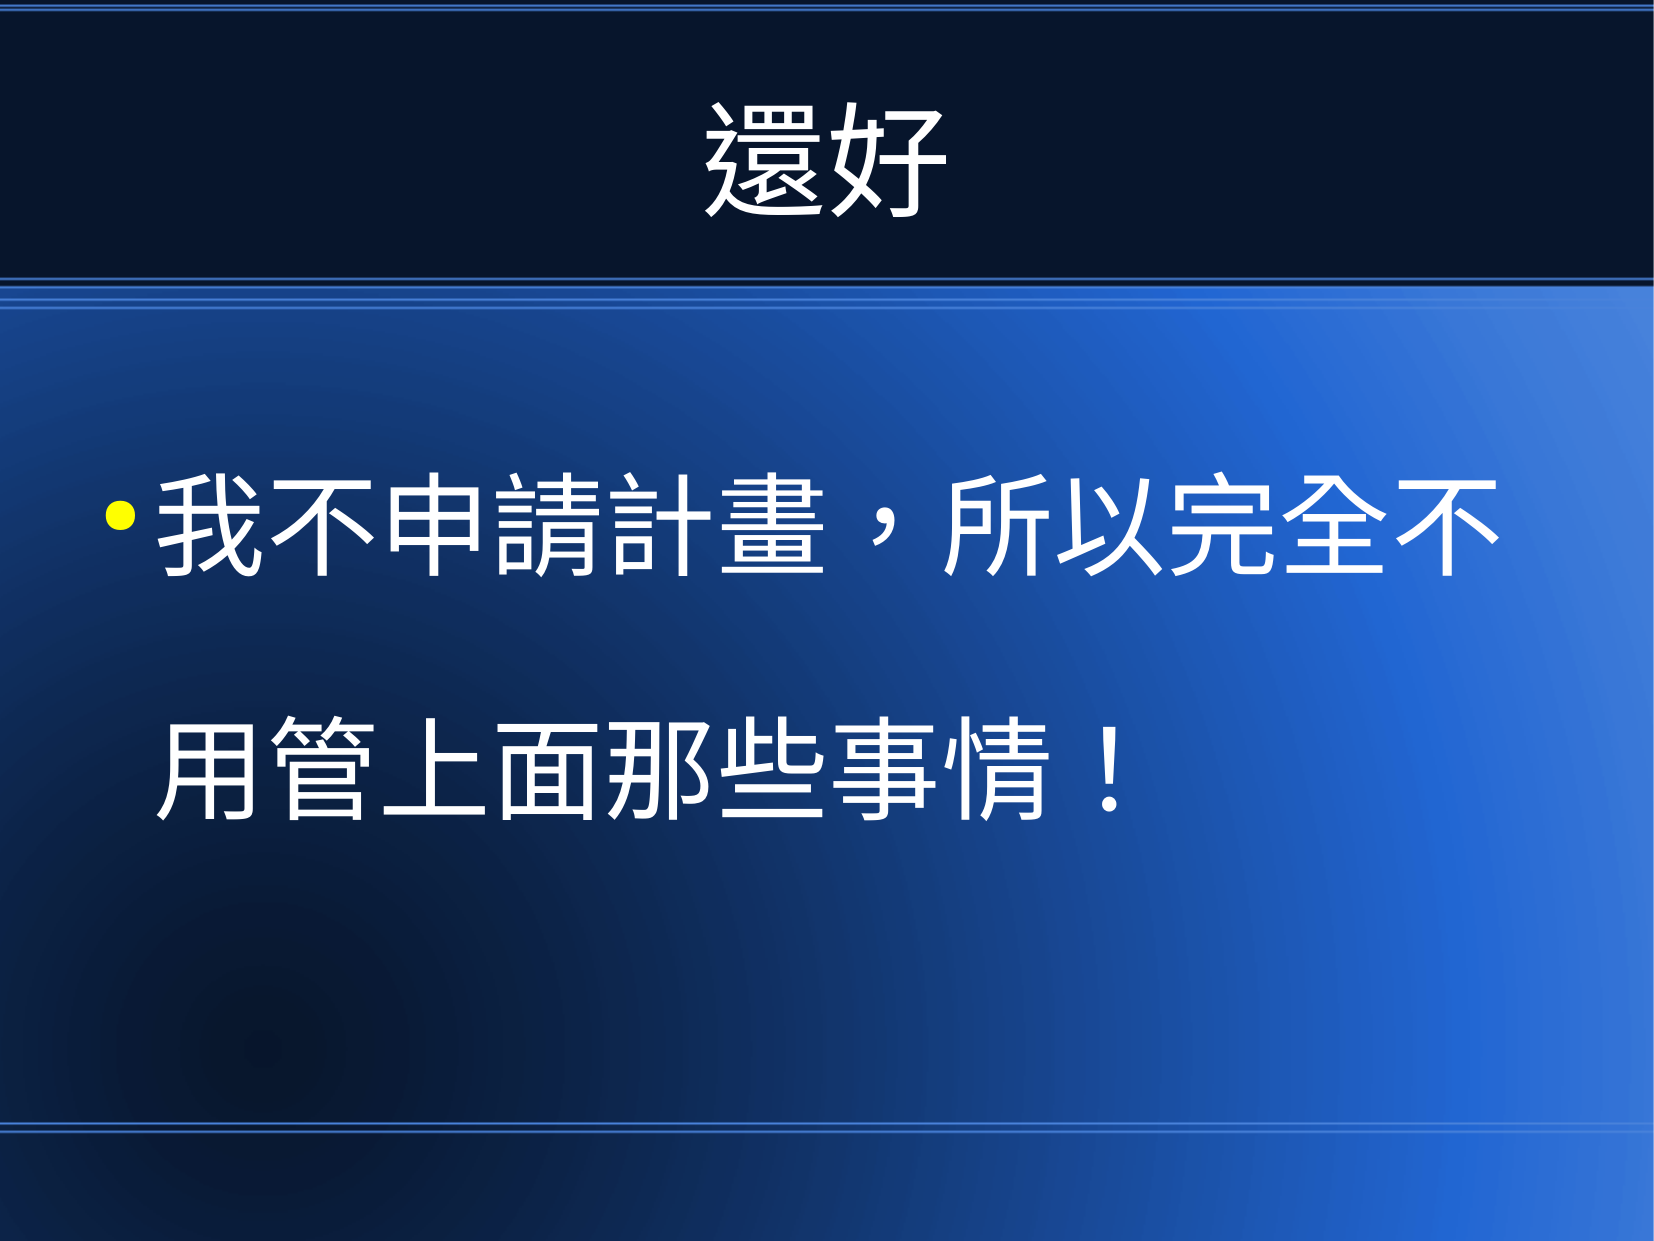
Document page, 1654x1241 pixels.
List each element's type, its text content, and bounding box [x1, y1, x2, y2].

list 我不申請計畫，所以完全不用管上面那些事情！ [82, 355, 1571, 1241]
picture [0, 0, 1654, 1241]
title 還好 [82, 49, 1571, 257]
